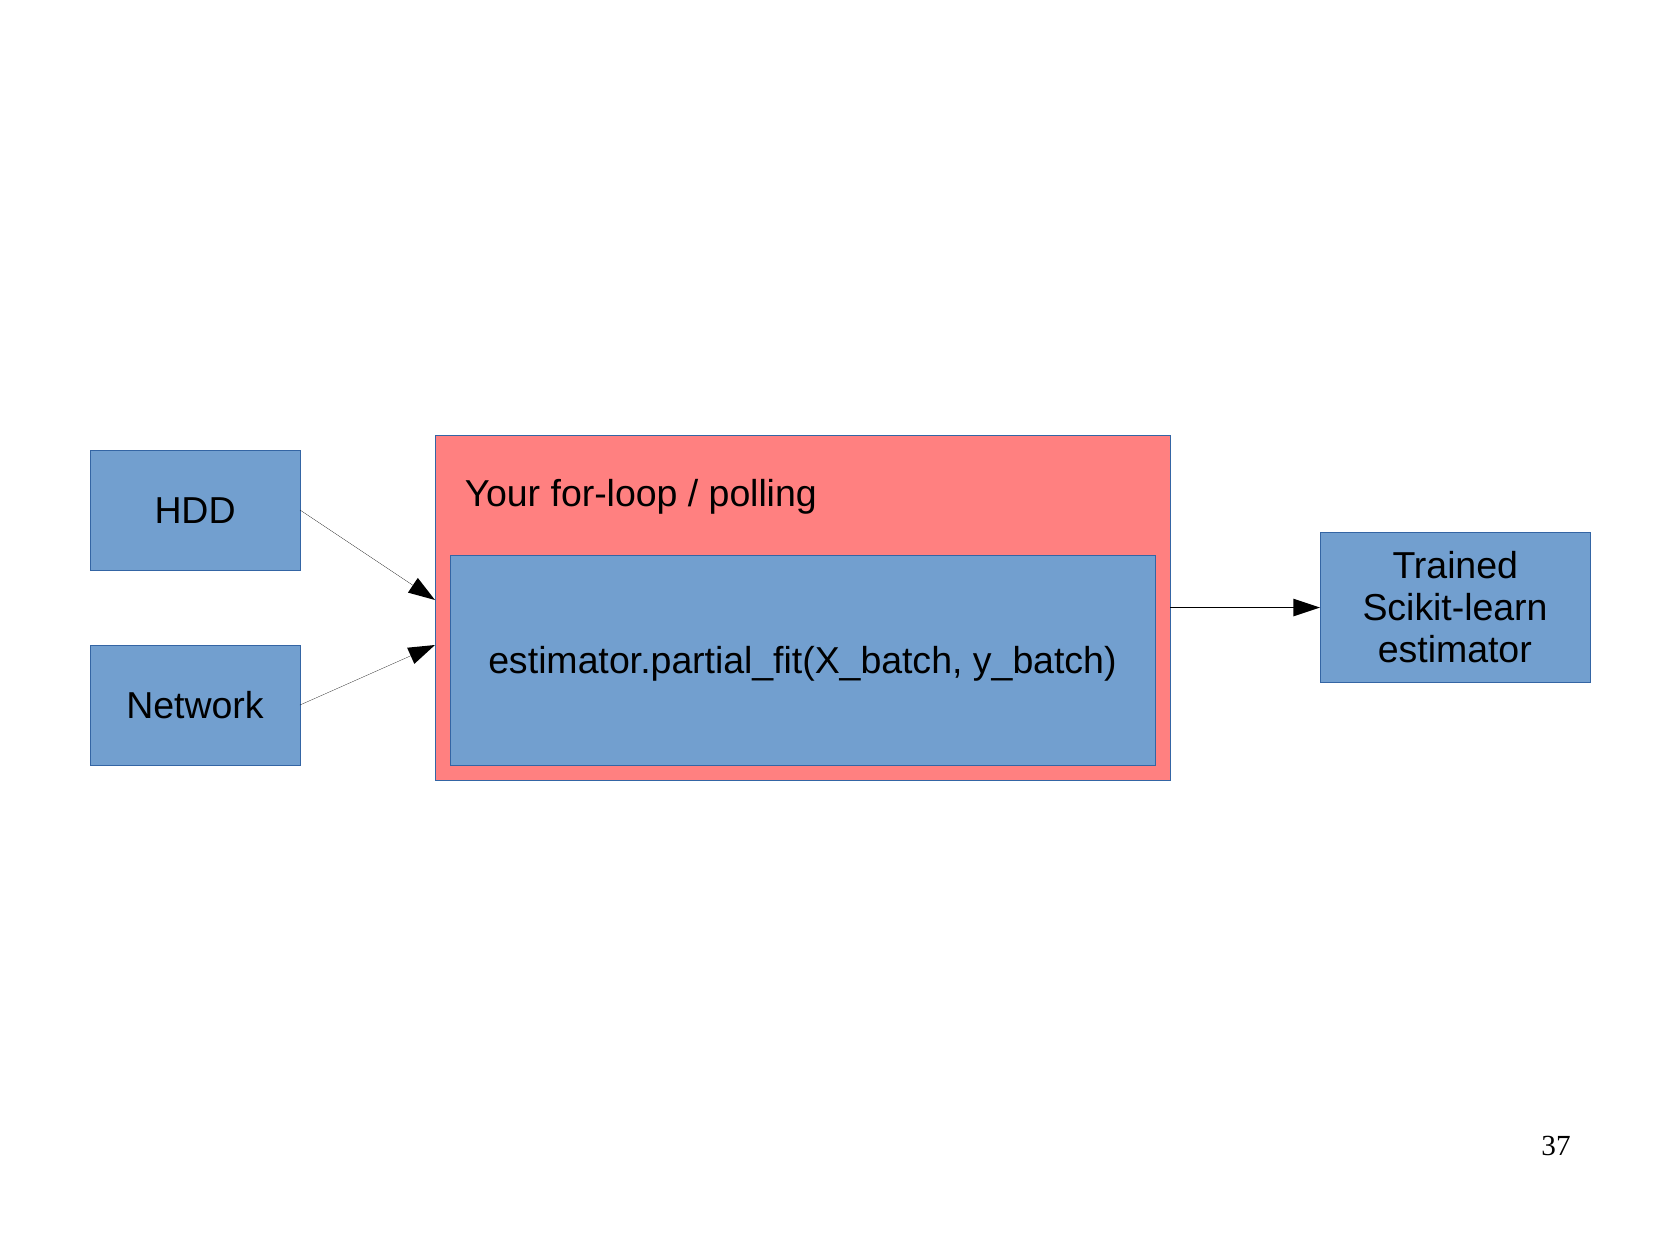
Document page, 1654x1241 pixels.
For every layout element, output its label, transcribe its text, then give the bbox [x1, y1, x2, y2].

text_box estimator.partial_fit(X_batch, y_batch) [450, 555, 1156, 766]
text_box Trained Scikit-learn estimator [1320, 532, 1591, 683]
text_box [435, 435, 1171, 781]
text_box Network [90, 645, 301, 766]
text_box HDD [90, 450, 301, 571]
text_box Your for-loop / polling [450, 465, 1111, 564]
